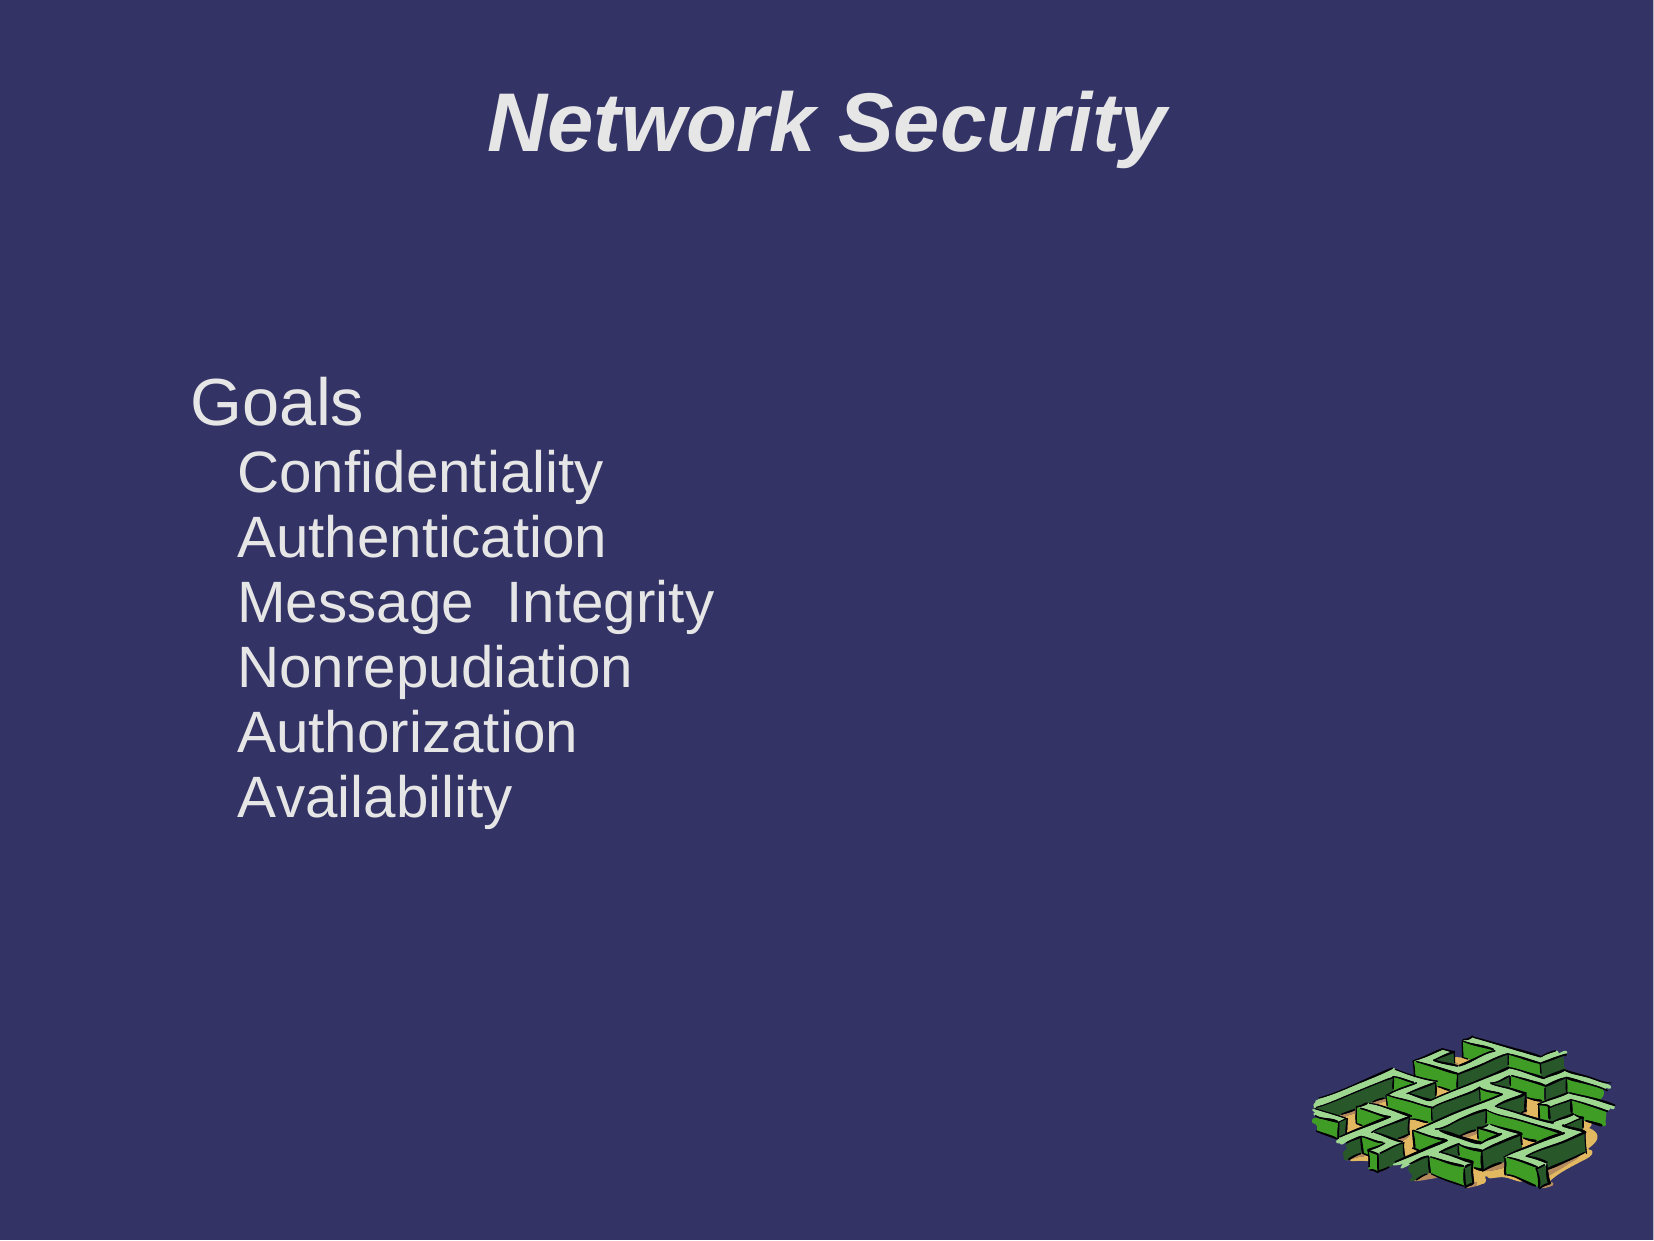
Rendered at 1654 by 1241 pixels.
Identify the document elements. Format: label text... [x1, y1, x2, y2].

title Network Security [121, 19, 1534, 227]
list Goals Confidentiality Authentication Message Integrity Nonrepudiation Authorization Availability [178, 364, 1570, 1147]
